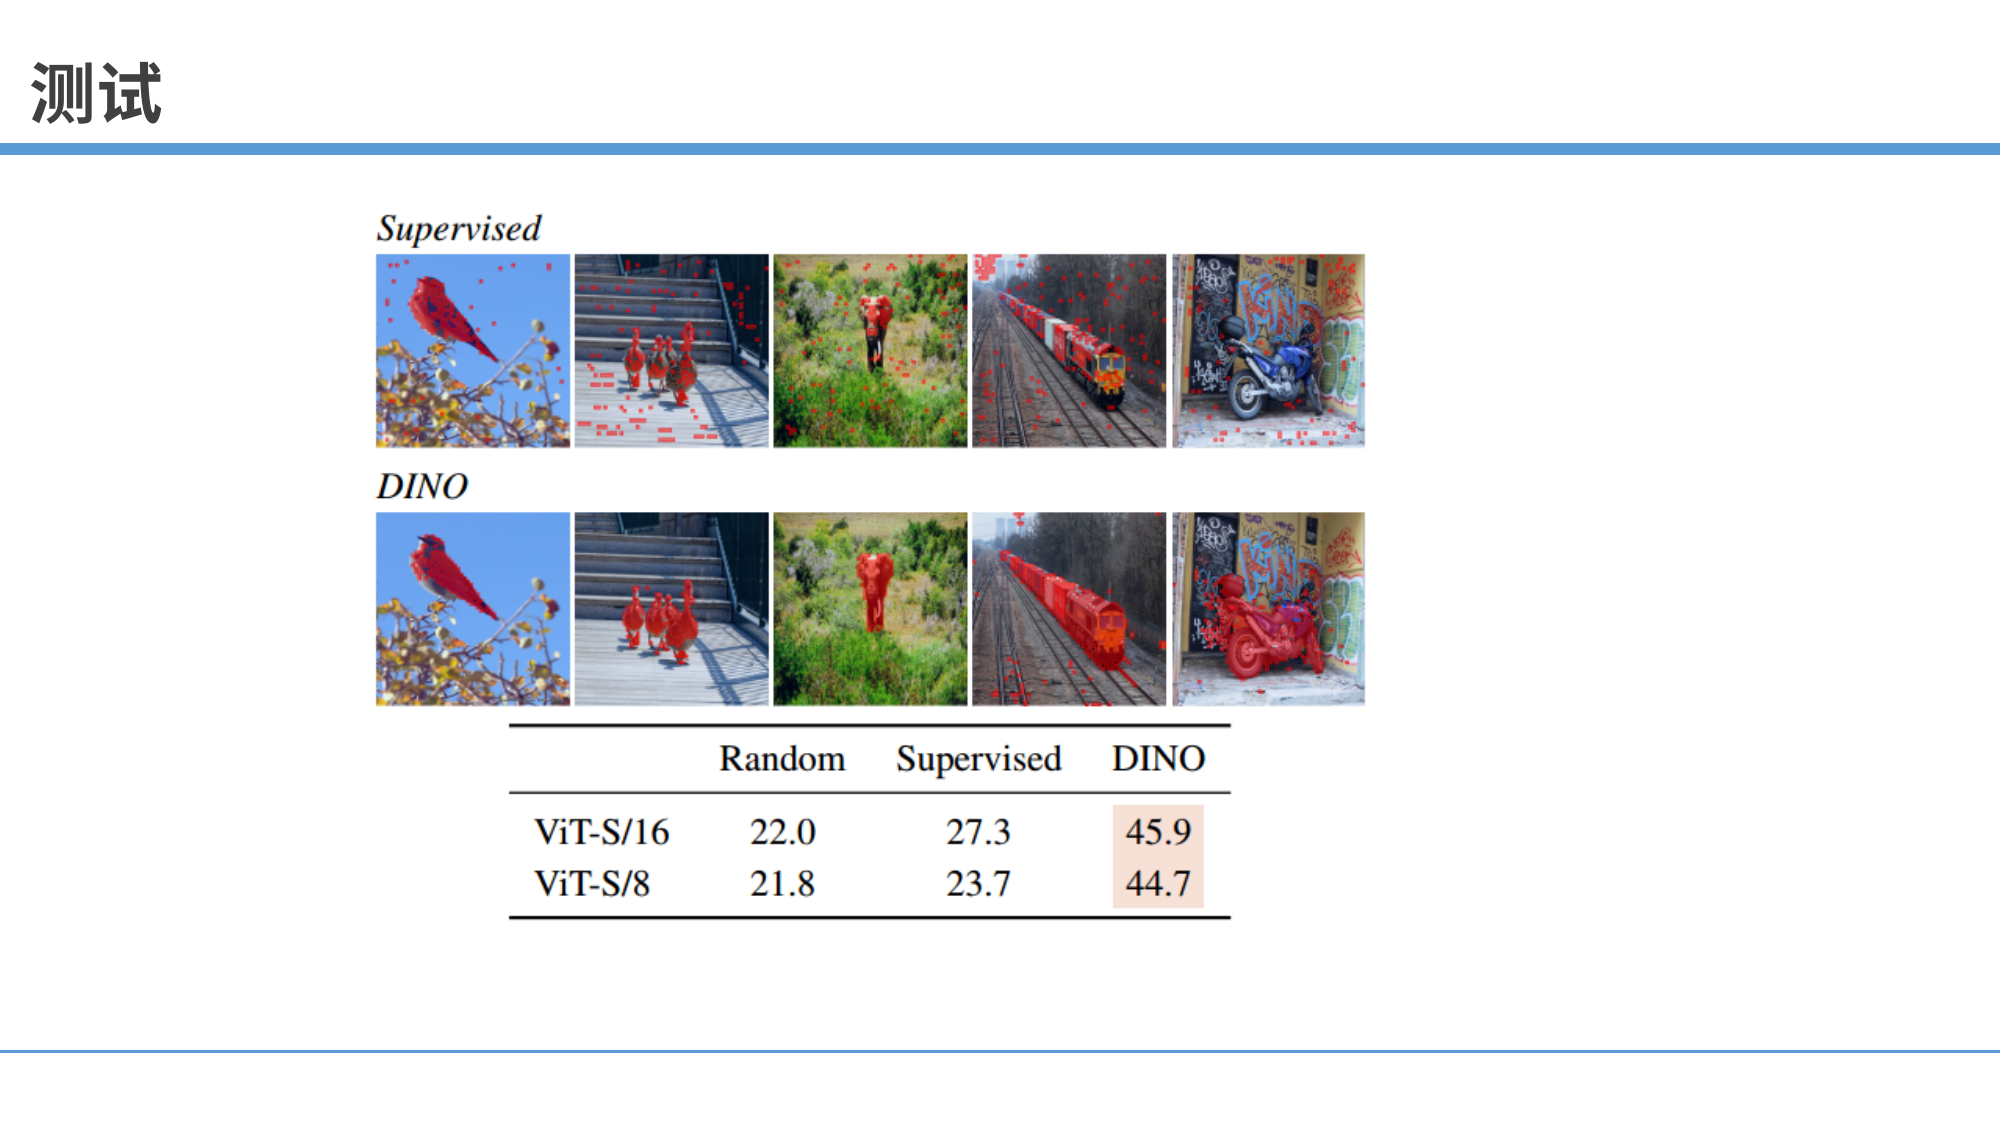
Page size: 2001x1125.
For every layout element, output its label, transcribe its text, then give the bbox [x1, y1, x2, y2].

picture [331, 184, 1384, 946]
text_box 测试 [14, 44, 180, 141]
